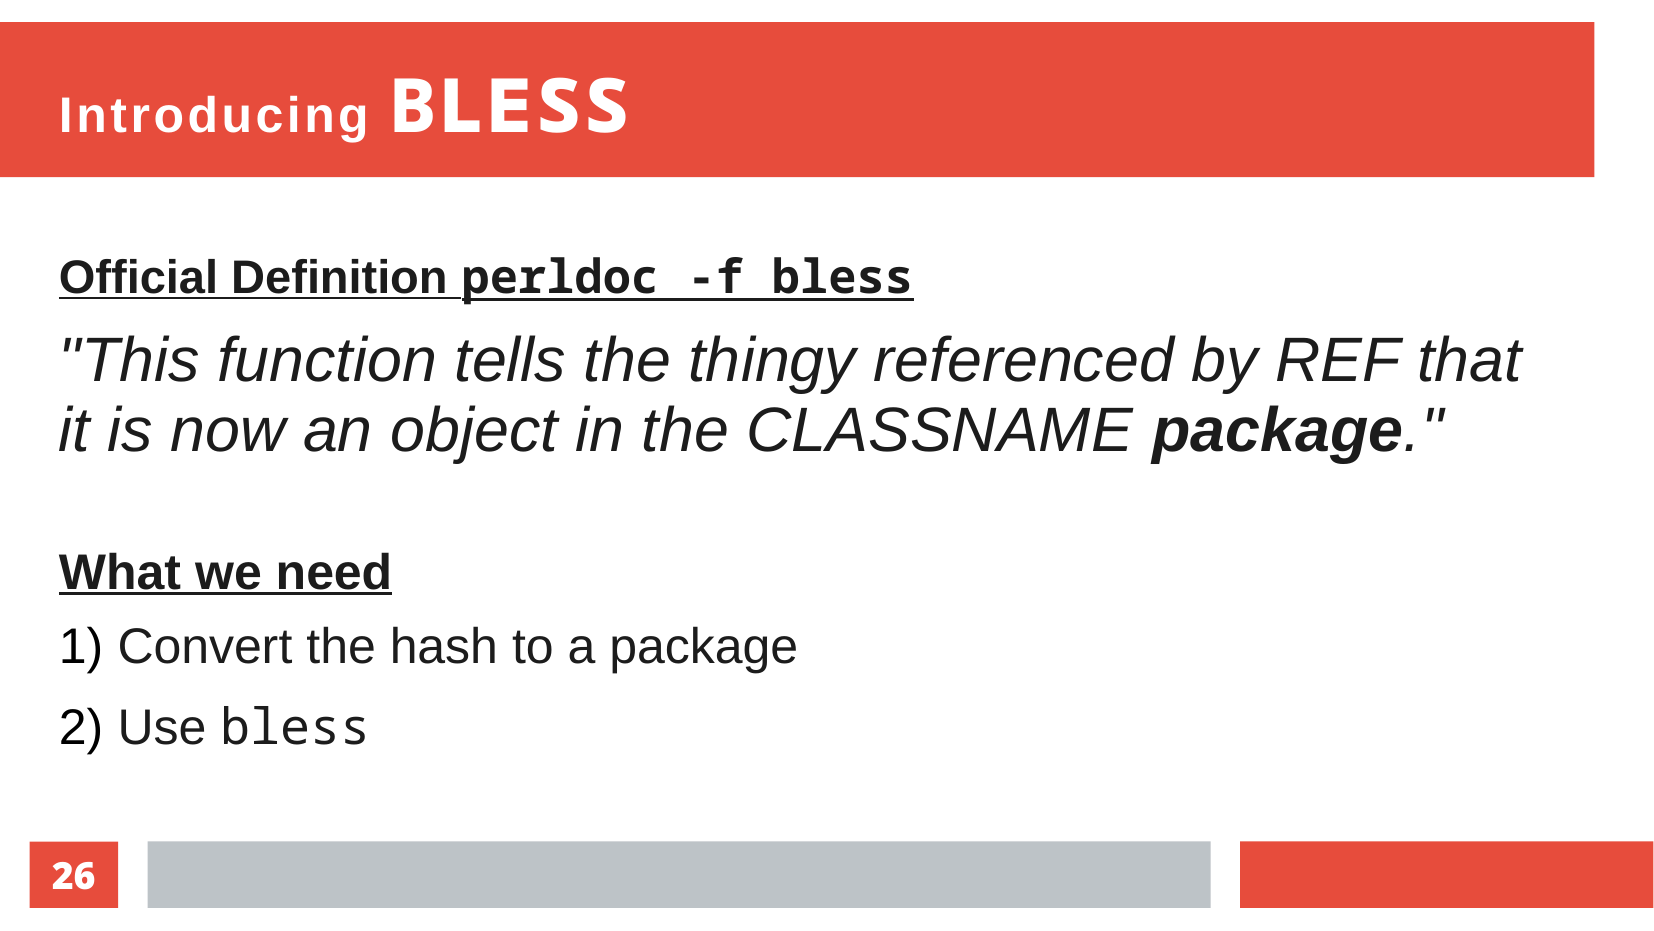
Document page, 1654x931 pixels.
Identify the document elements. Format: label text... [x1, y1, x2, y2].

list What we need Convert the hash to a package Use bless [59, 544, 1565, 819]
list Official Definition perldoc -f bless "This function tells the thingy referenced by REF that it is now an object in the CLASSNAME package." [59, 243, 1565, 519]
title Introducing BLESS [59, 44, 1595, 156]
